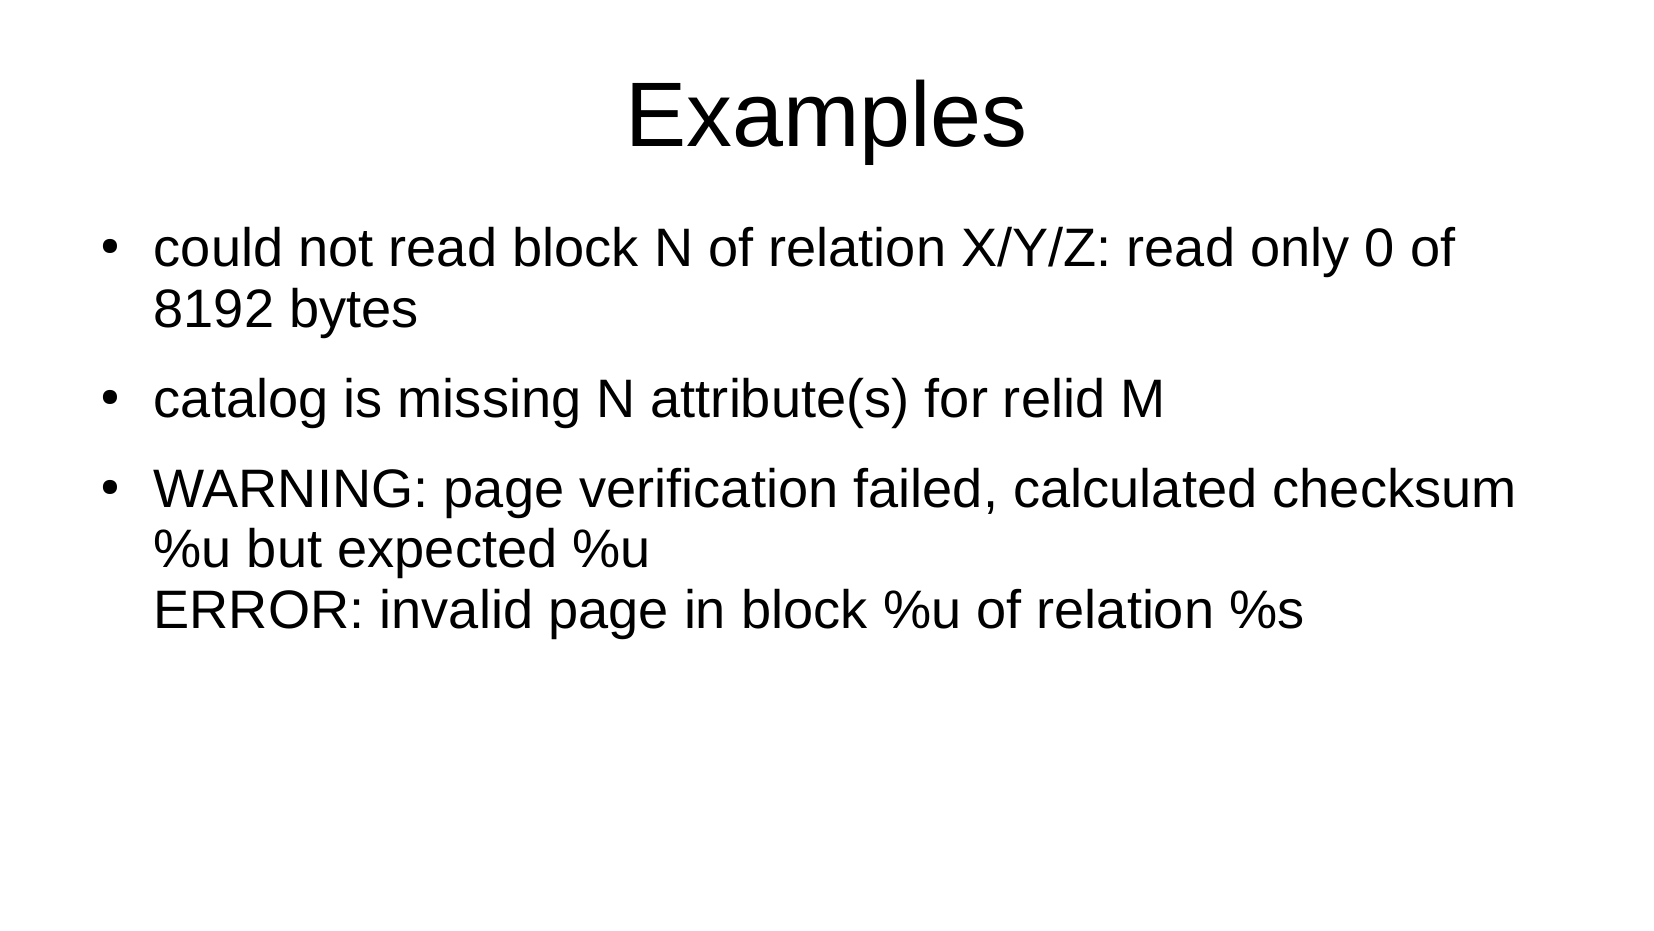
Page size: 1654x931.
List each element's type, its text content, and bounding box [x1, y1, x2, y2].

text_box [82, 217, 1571, 758]
text_box 8192 bytes [0, 196, 535, 283]
title Examples [82, 37, 1571, 193]
